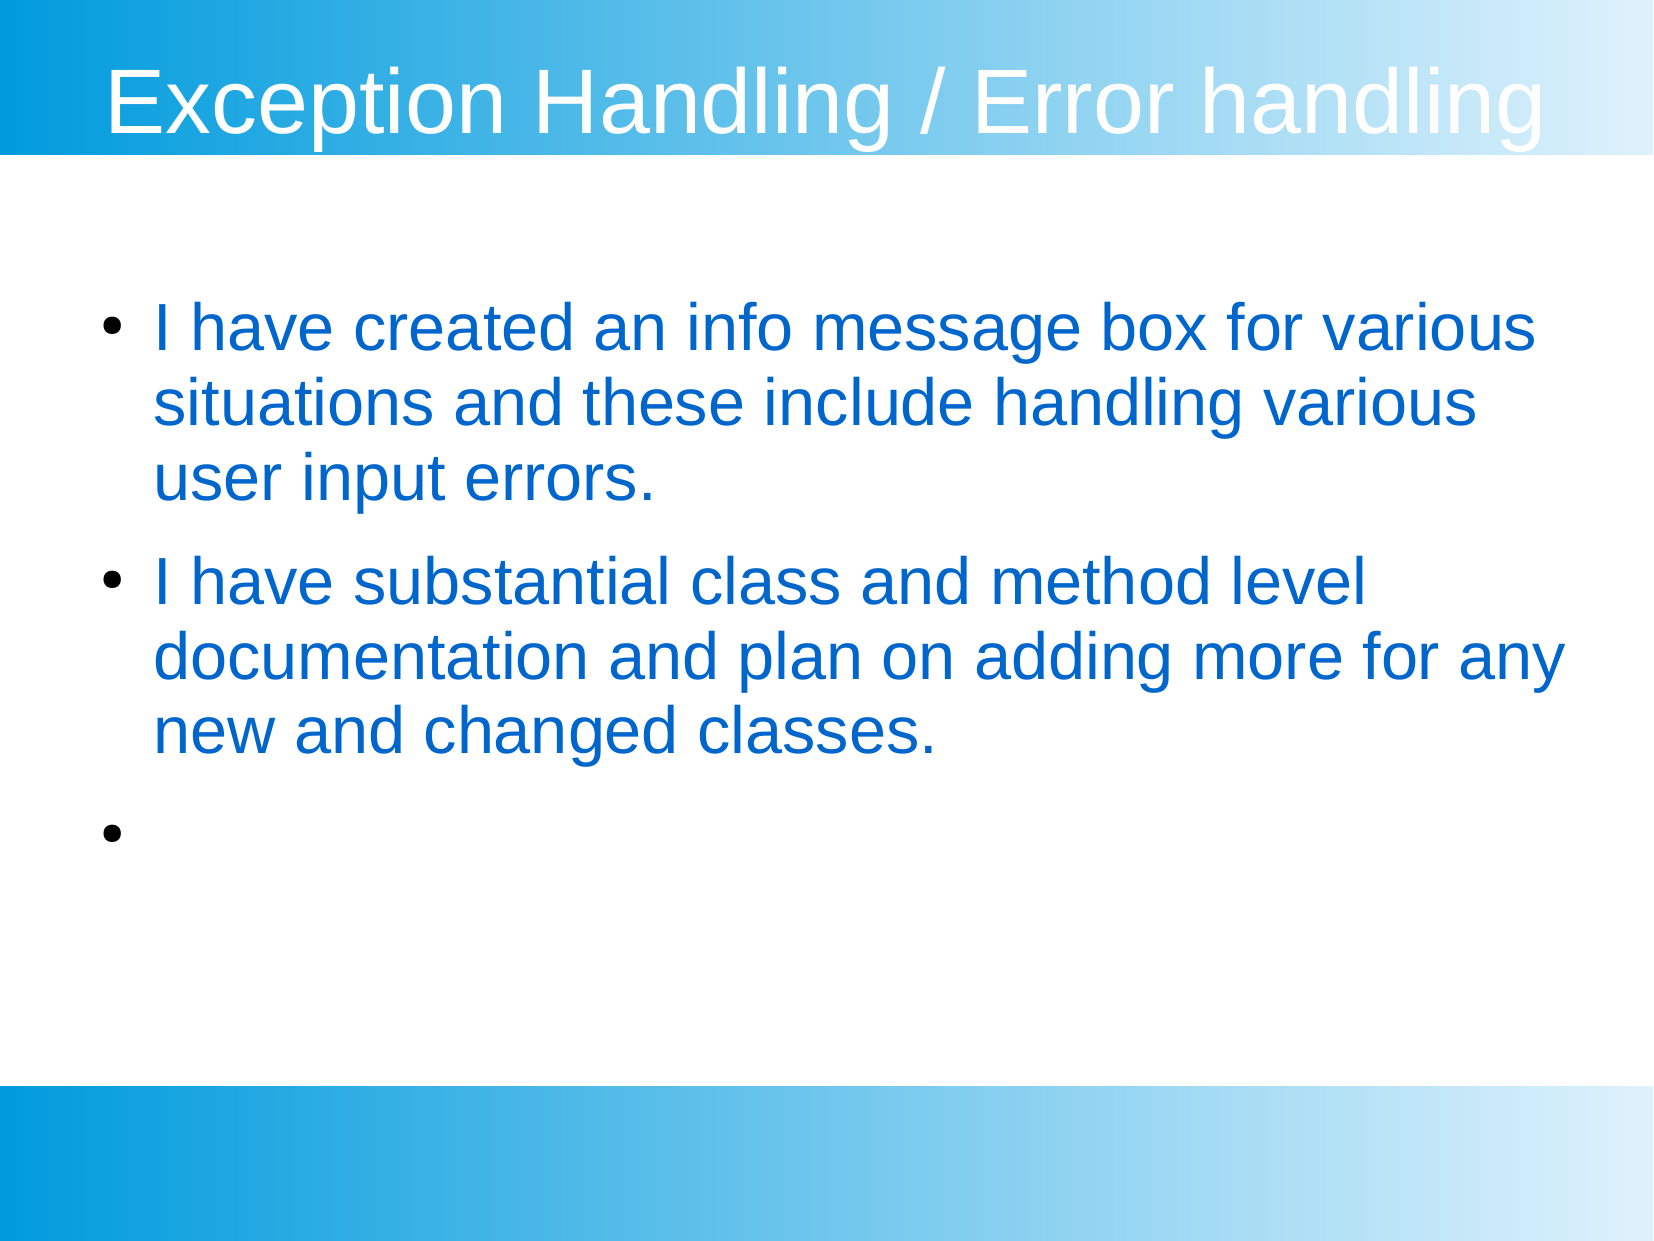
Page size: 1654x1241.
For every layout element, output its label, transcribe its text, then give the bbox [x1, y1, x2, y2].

list I have created an info message box for various situations and these include handling various user input errors. I have substantial class and method level documentation and plan on adding more for any new and changed classes. [82, 290, 1571, 1010]
title Exception Handling / Error handling [82, 49, 1571, 155]
